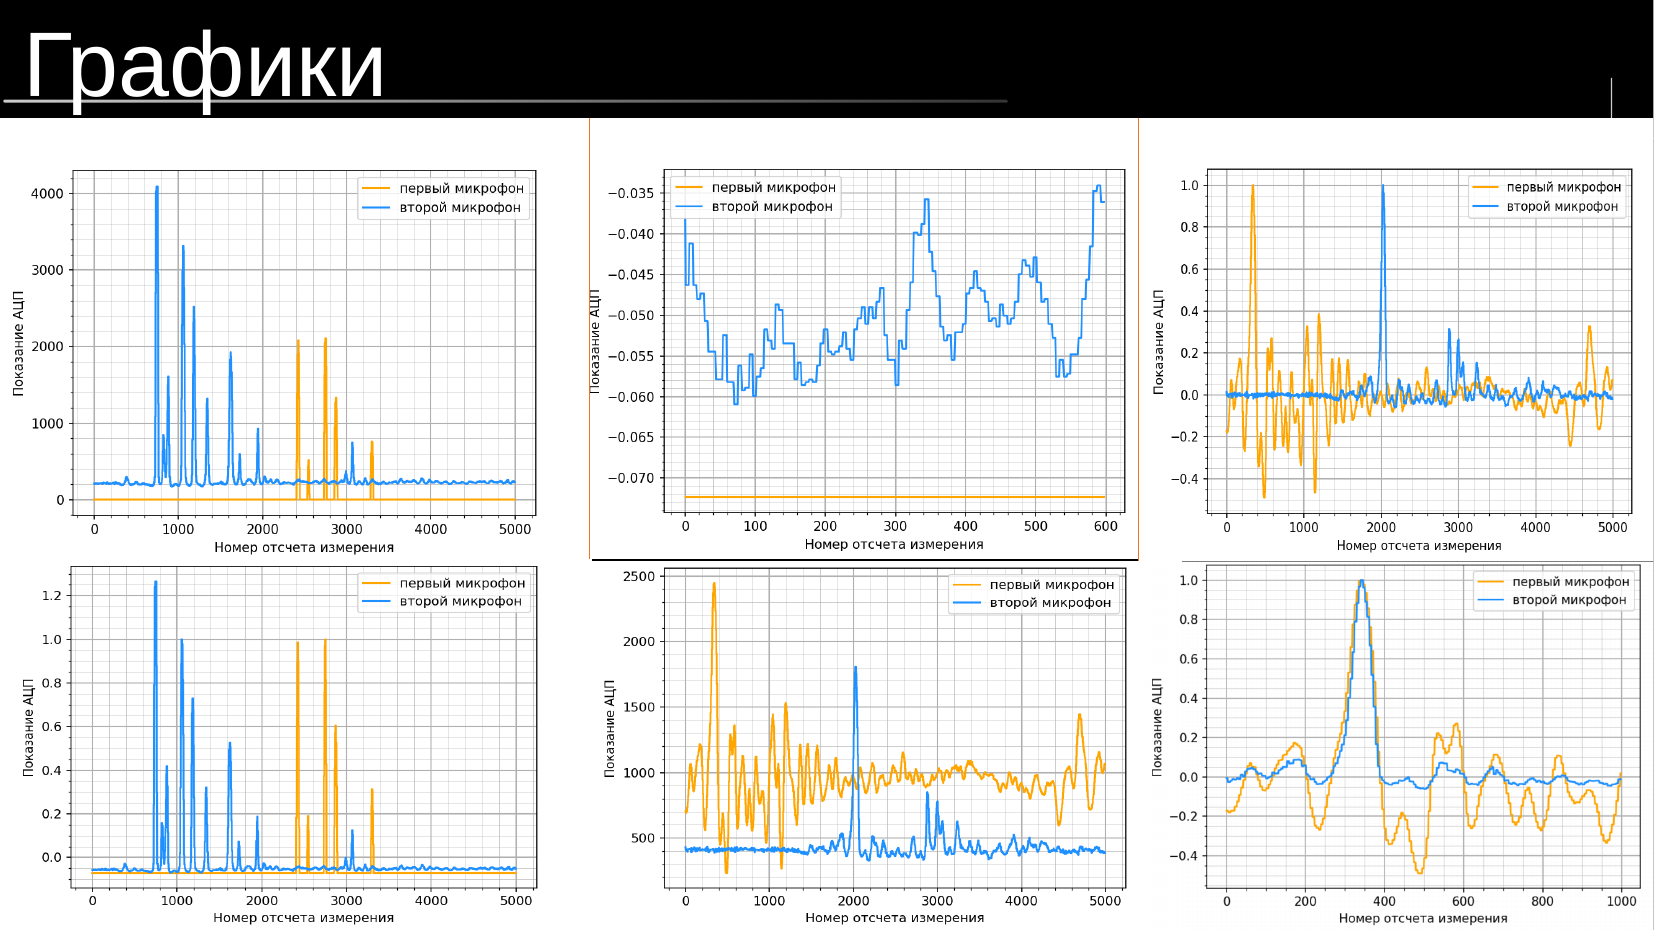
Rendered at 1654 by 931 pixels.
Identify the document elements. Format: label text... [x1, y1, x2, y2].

picture [0, 118, 1654, 931]
title Графики [23, 11, 1589, 118]
